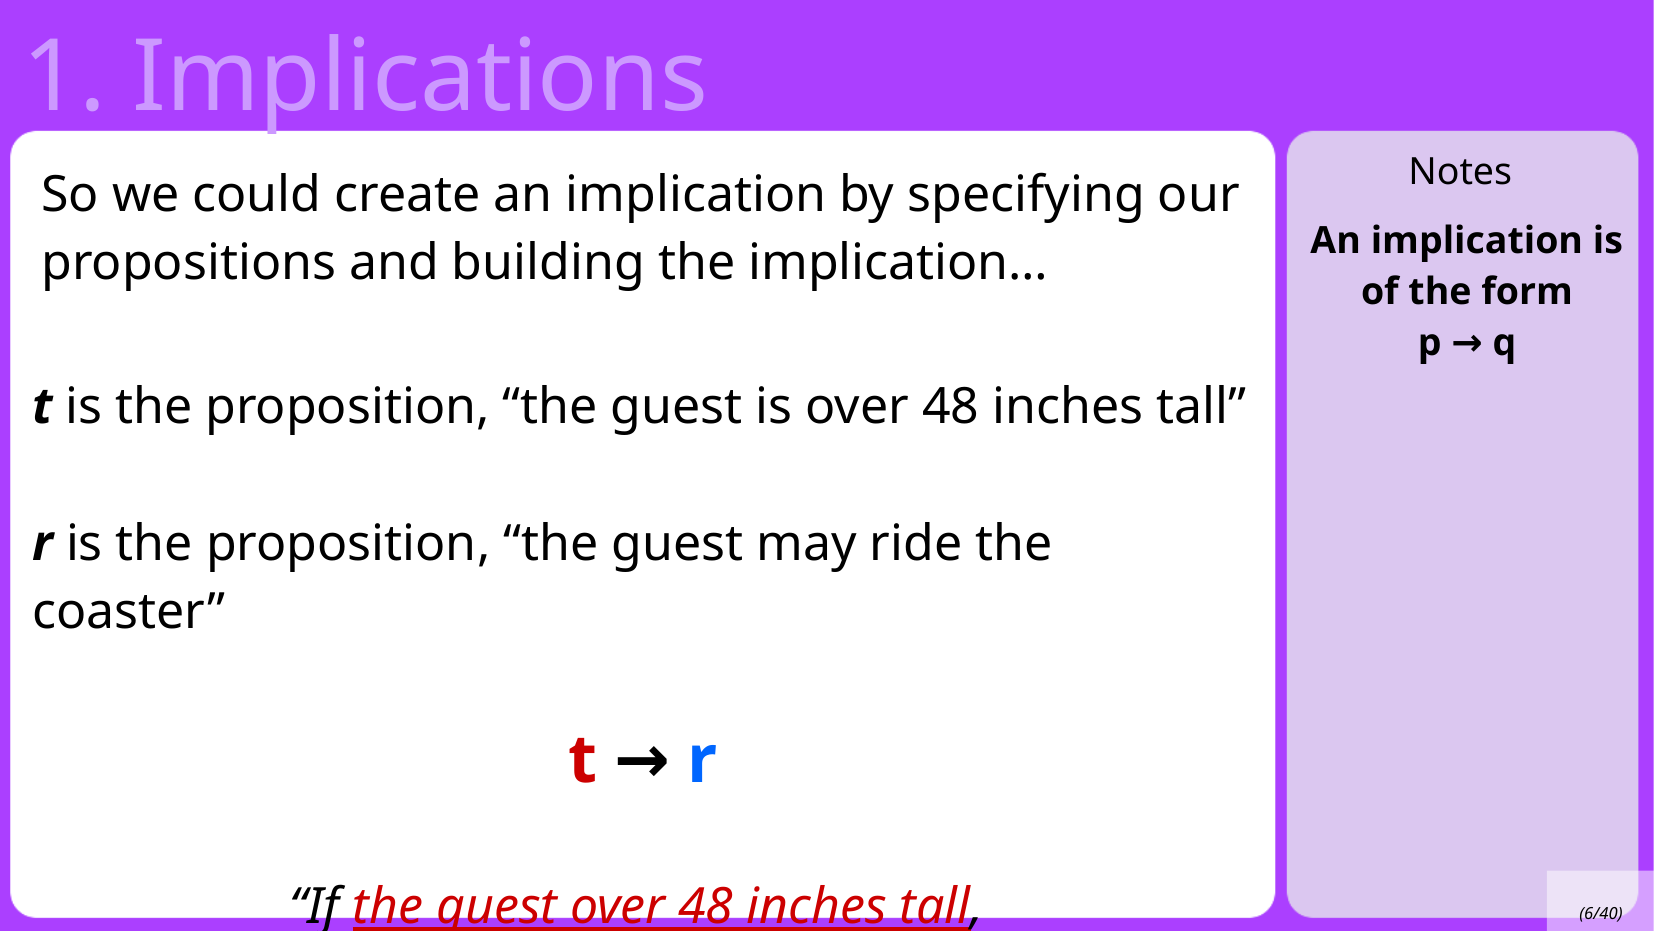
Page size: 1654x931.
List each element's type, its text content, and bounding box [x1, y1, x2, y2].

title 1. Implications [22, 13, 1511, 130]
text_box (<number>/40) [1546, 877, 1654, 931]
text_box t is the proposition, “the guest is over 48 inches tall” r is the proposition, “the guest may ride the coaster” t → r “If the guest over 48 inches tall, then the guest may ride the coaster.” [32, 369, 1254, 883]
text_box Notes [1546, 870, 1654, 877]
text_box An implication is of the form p → q [1303, 213, 1631, 408]
picture [443, 899, 457, 920]
text_box Notes [1290, 141, 1631, 199]
text_box So we could create an implication by specifying our propositions and building the implication… [41, 157, 1264, 345]
picture [0, 0, 1654, 931]
